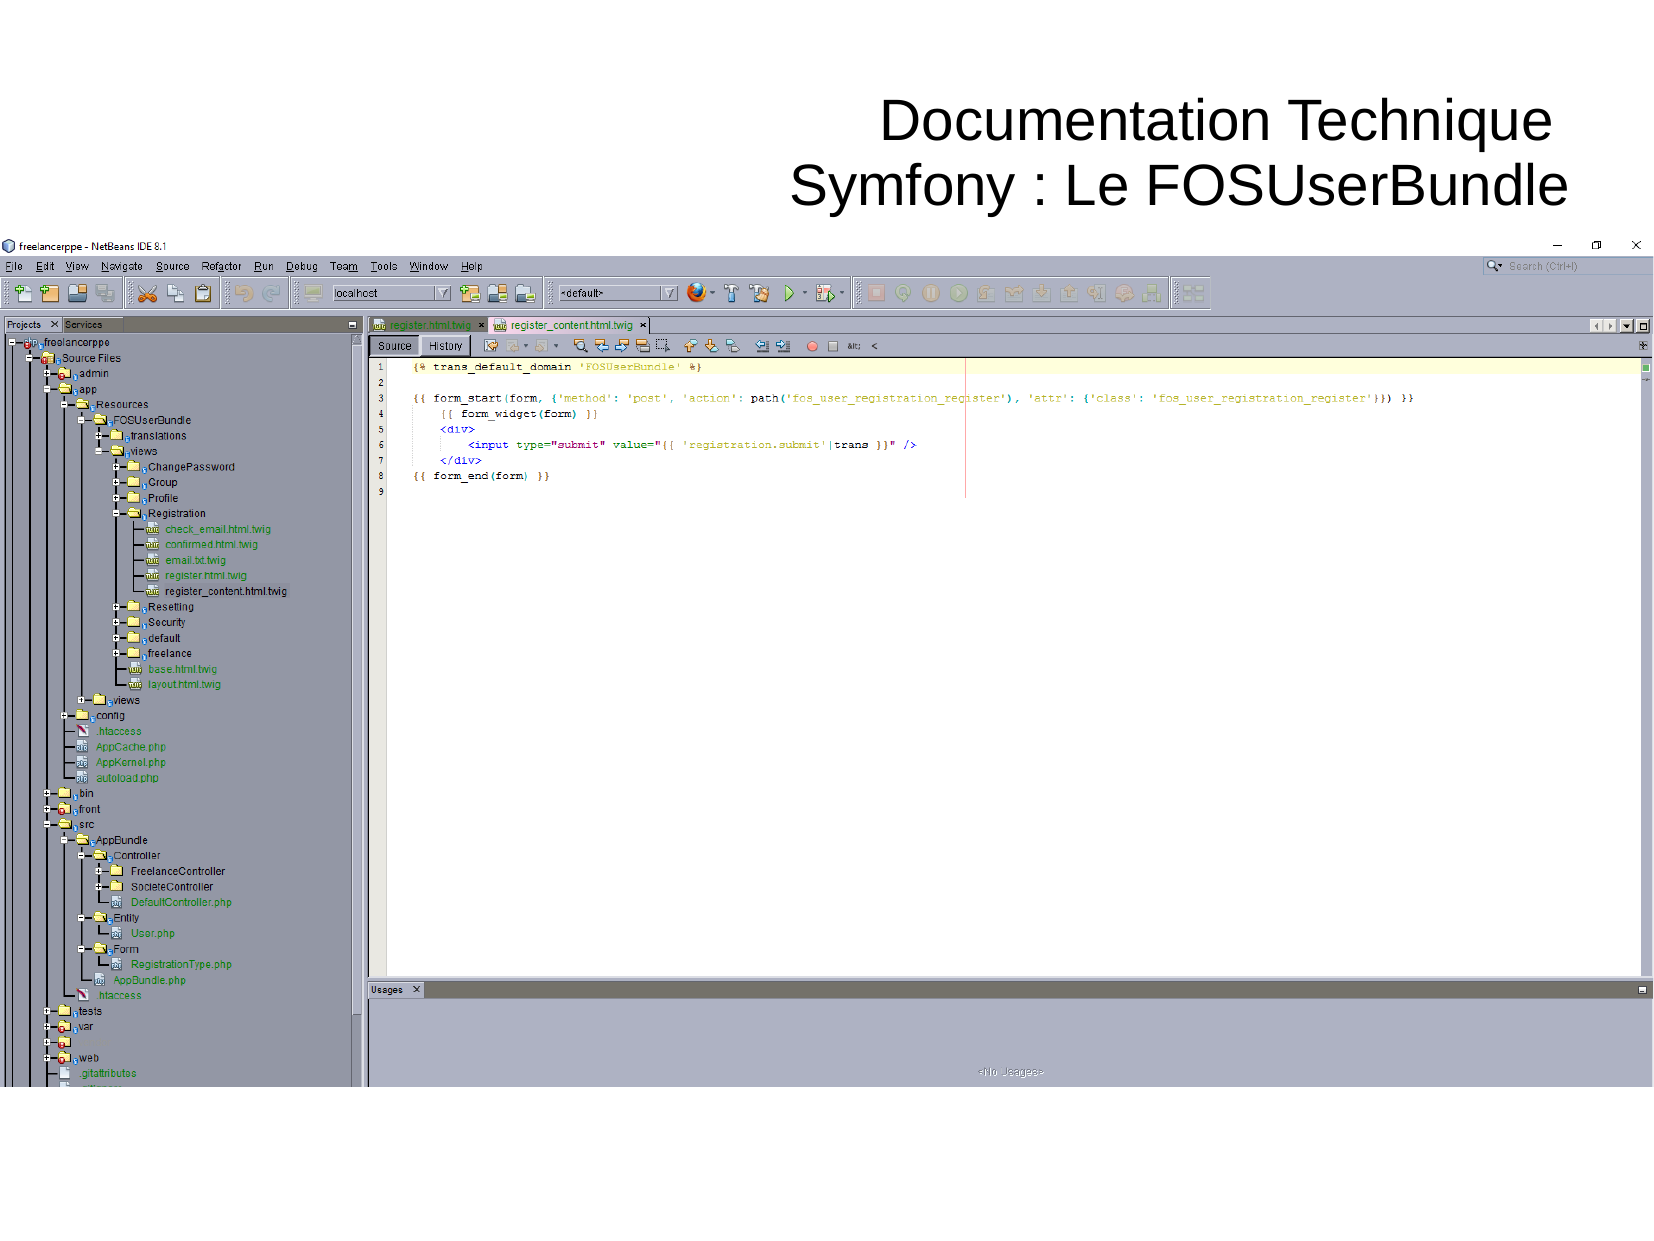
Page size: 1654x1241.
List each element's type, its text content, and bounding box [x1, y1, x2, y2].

title Documentation Technique Symfony : Le FOSUserBundle [82, 49, 1571, 236]
picture [0, 236, 1654, 1087]
